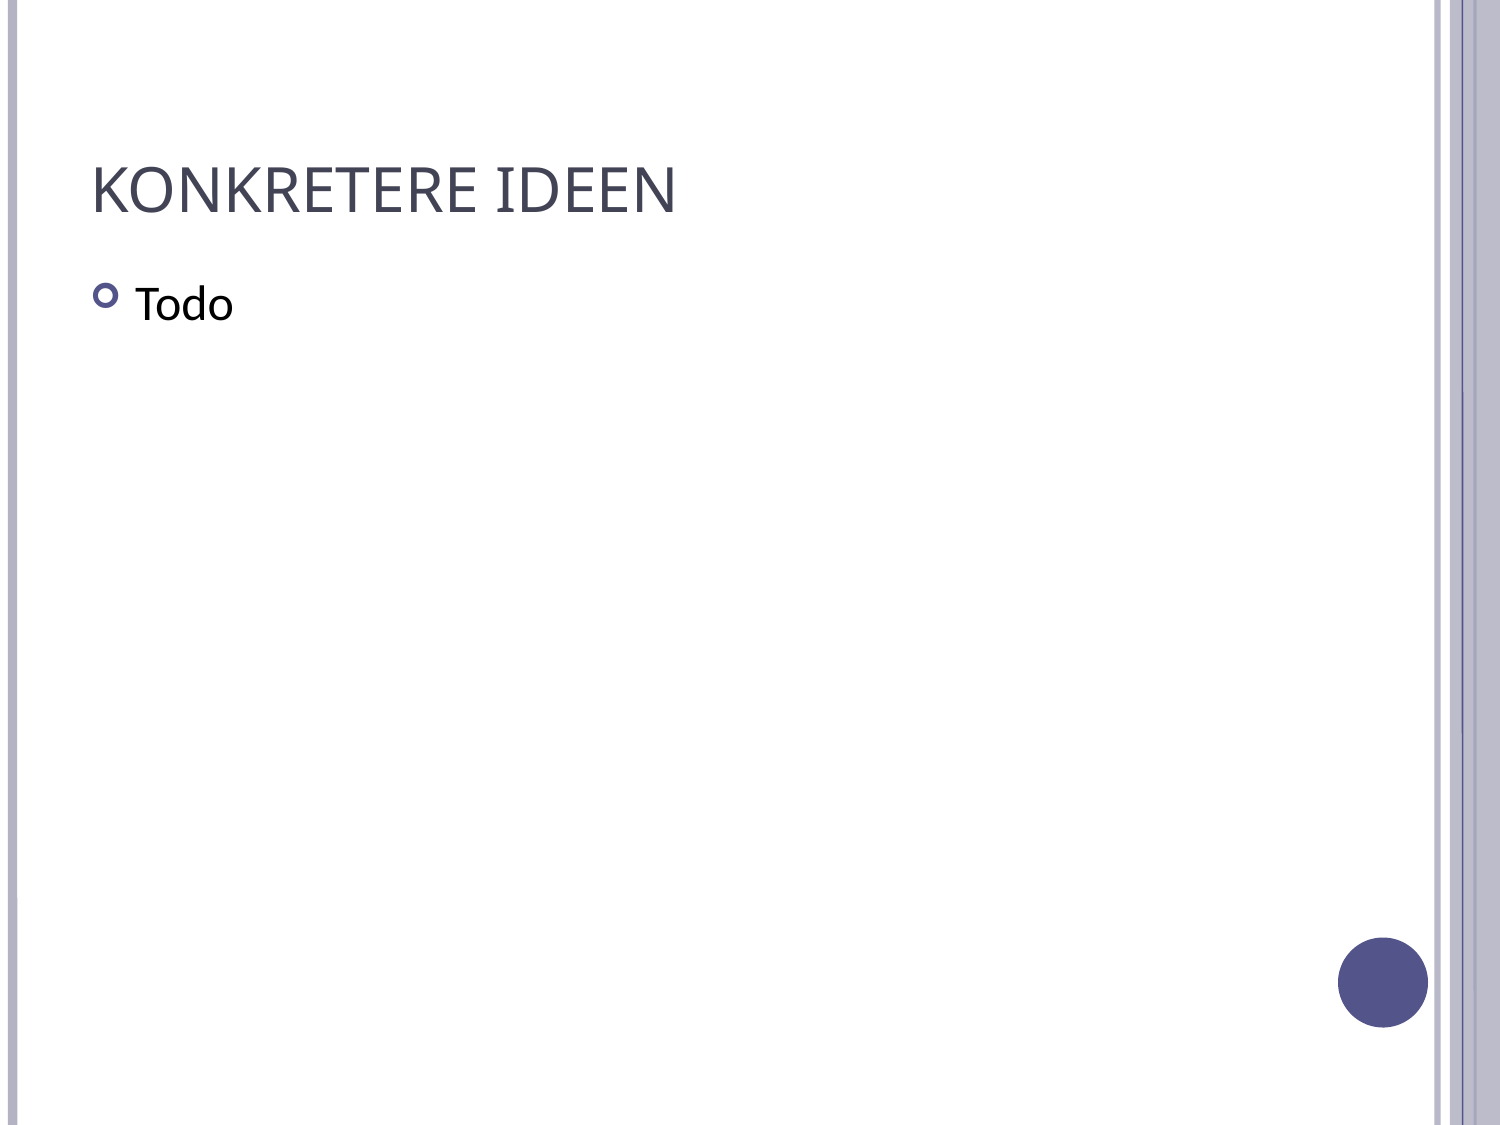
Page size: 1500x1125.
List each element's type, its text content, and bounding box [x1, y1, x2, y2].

list Todo [75, 262, 1300, 1062]
title Konkretere Ideen [75, 45, 1300, 233]
